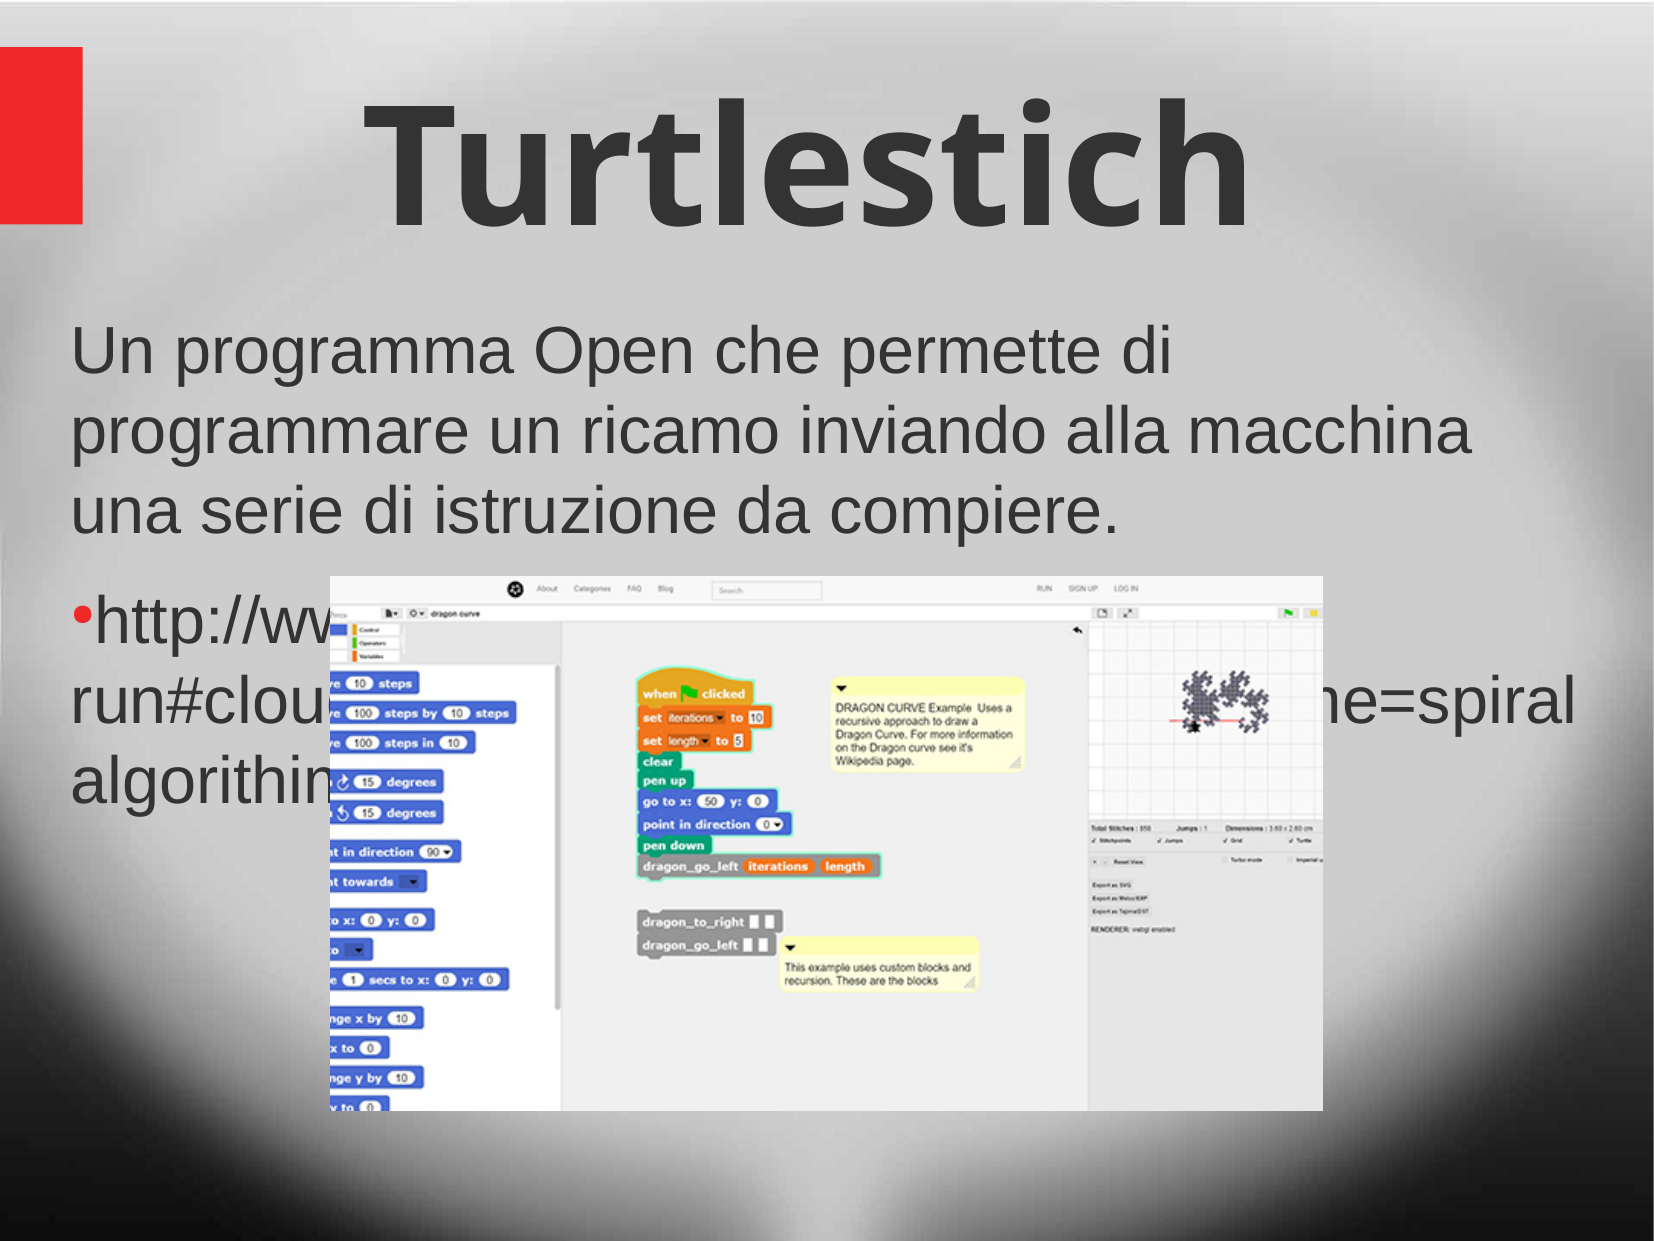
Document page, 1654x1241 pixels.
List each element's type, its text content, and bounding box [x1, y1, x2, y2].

list Un programma Open che permette di programmare un ricamo inviando alla macchina una serie di istruzione da compiere. http://www.turtlestitch.org/run#cloud:Username=rhia123&ProjectName=spiralalgorithim [70, 307, 1583, 1149]
picture [0, 0, 1654, 1241]
title Turtlestich [82, 21, 1536, 296]
